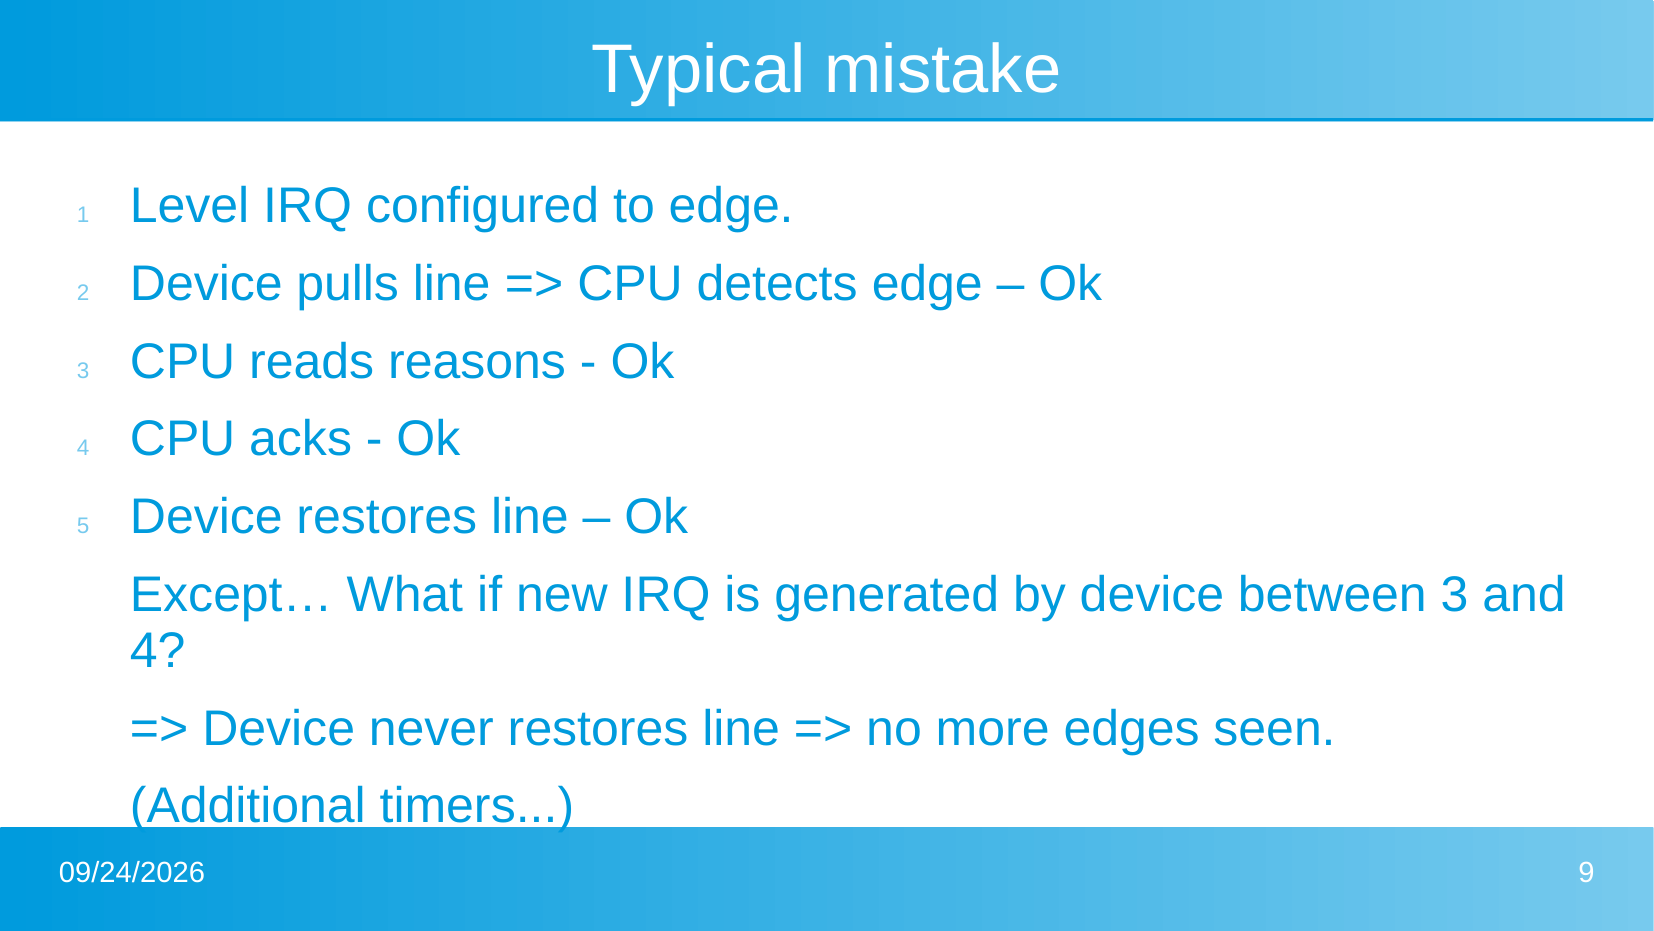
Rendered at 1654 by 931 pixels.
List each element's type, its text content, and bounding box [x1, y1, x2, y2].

list Level IRQ configured to edge. Device pulls line => CPU detects edge – Ok CPU reads reasons - Ok CPU acks - Ok Device restores line – Ok Except… What if new IRQ is generated by device between 3 and 4? => Device never restores line => no more edges seen. (Additional timers...) [59, 177, 1595, 768]
title Typical mistake [59, 29, 1595, 108]
